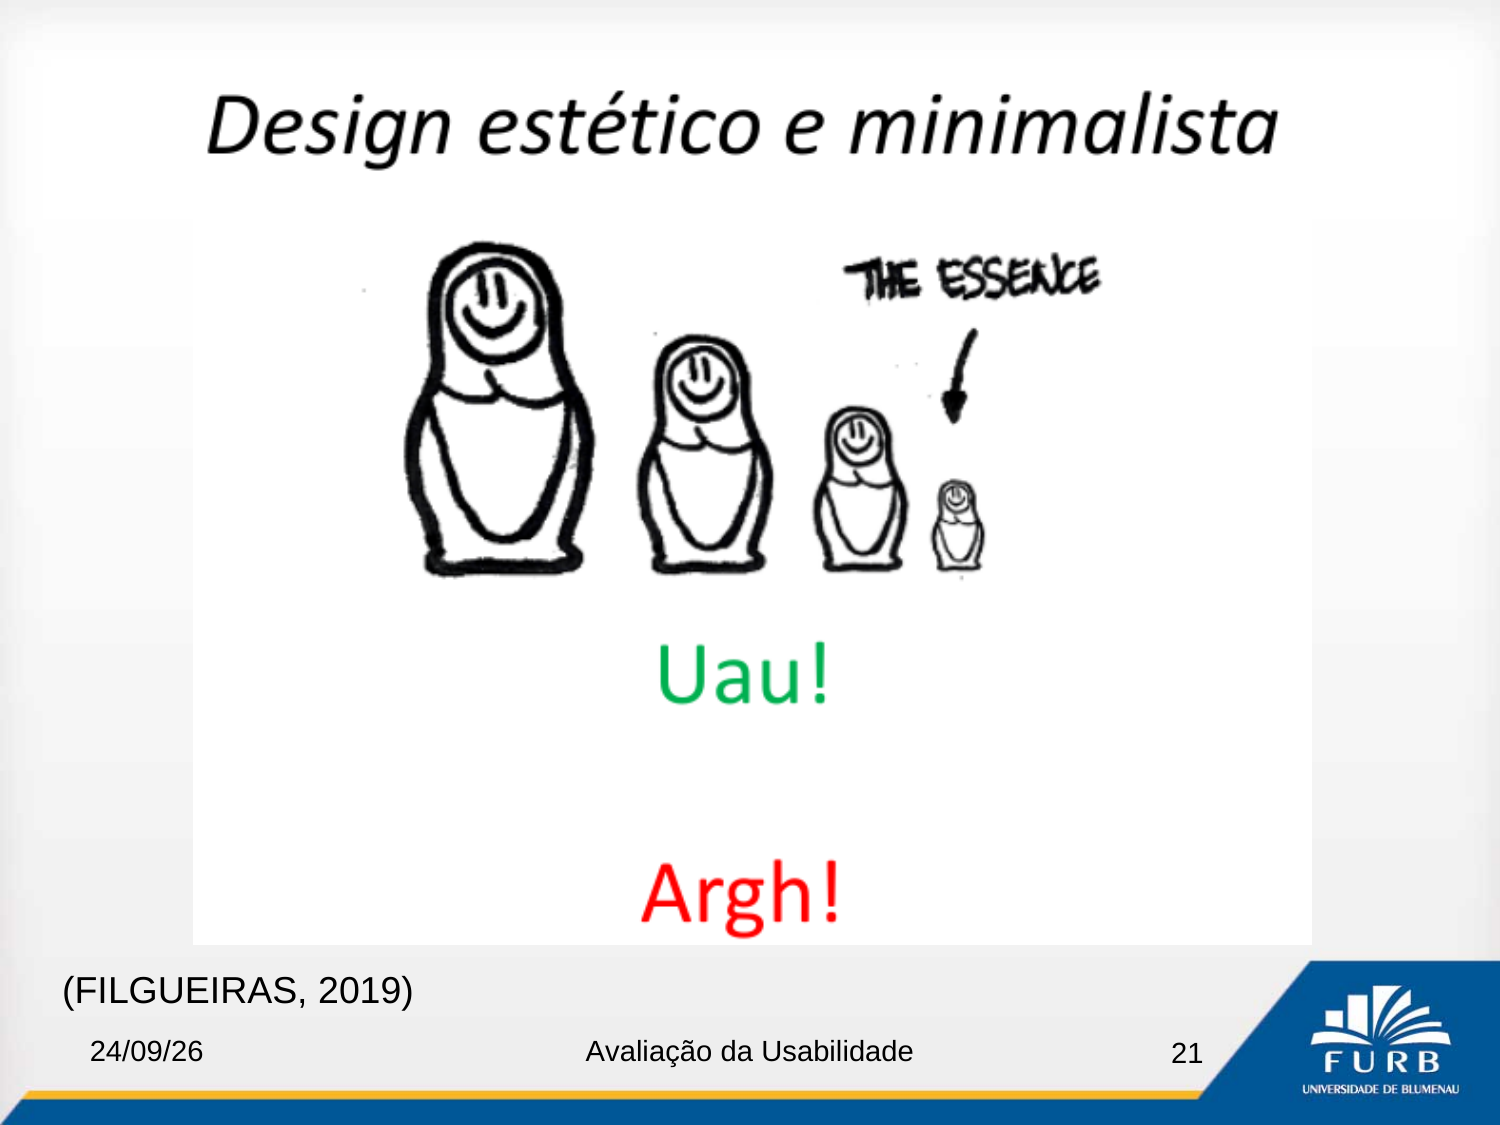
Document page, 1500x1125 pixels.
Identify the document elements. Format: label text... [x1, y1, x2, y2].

text_box (FILGUEIRAS, 2019) [47, 958, 461, 1064]
picture [0, 0, 1500, 1125]
